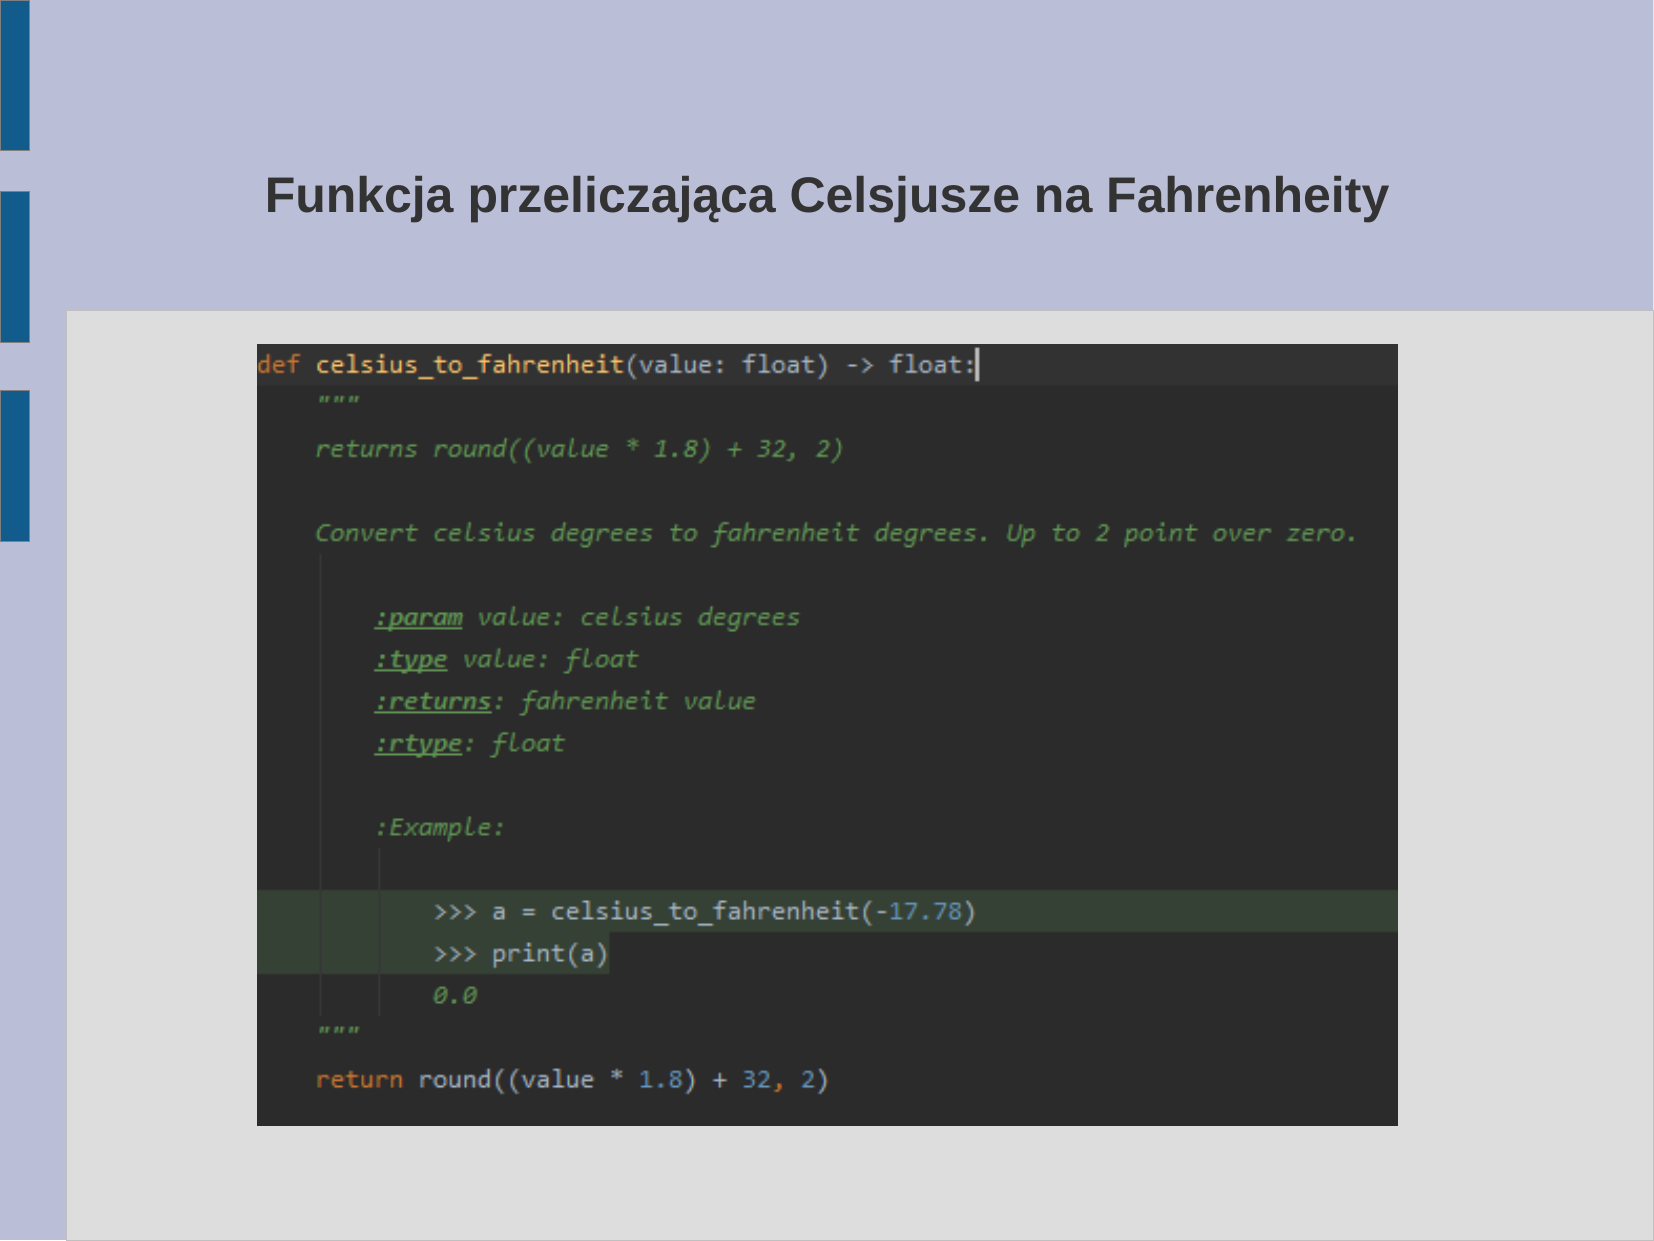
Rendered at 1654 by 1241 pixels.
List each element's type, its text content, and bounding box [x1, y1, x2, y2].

picture [257, 344, 1398, 1126]
title Funkcja przeliczająca Celsjusze na Fahrenheity [121, 91, 1534, 299]
